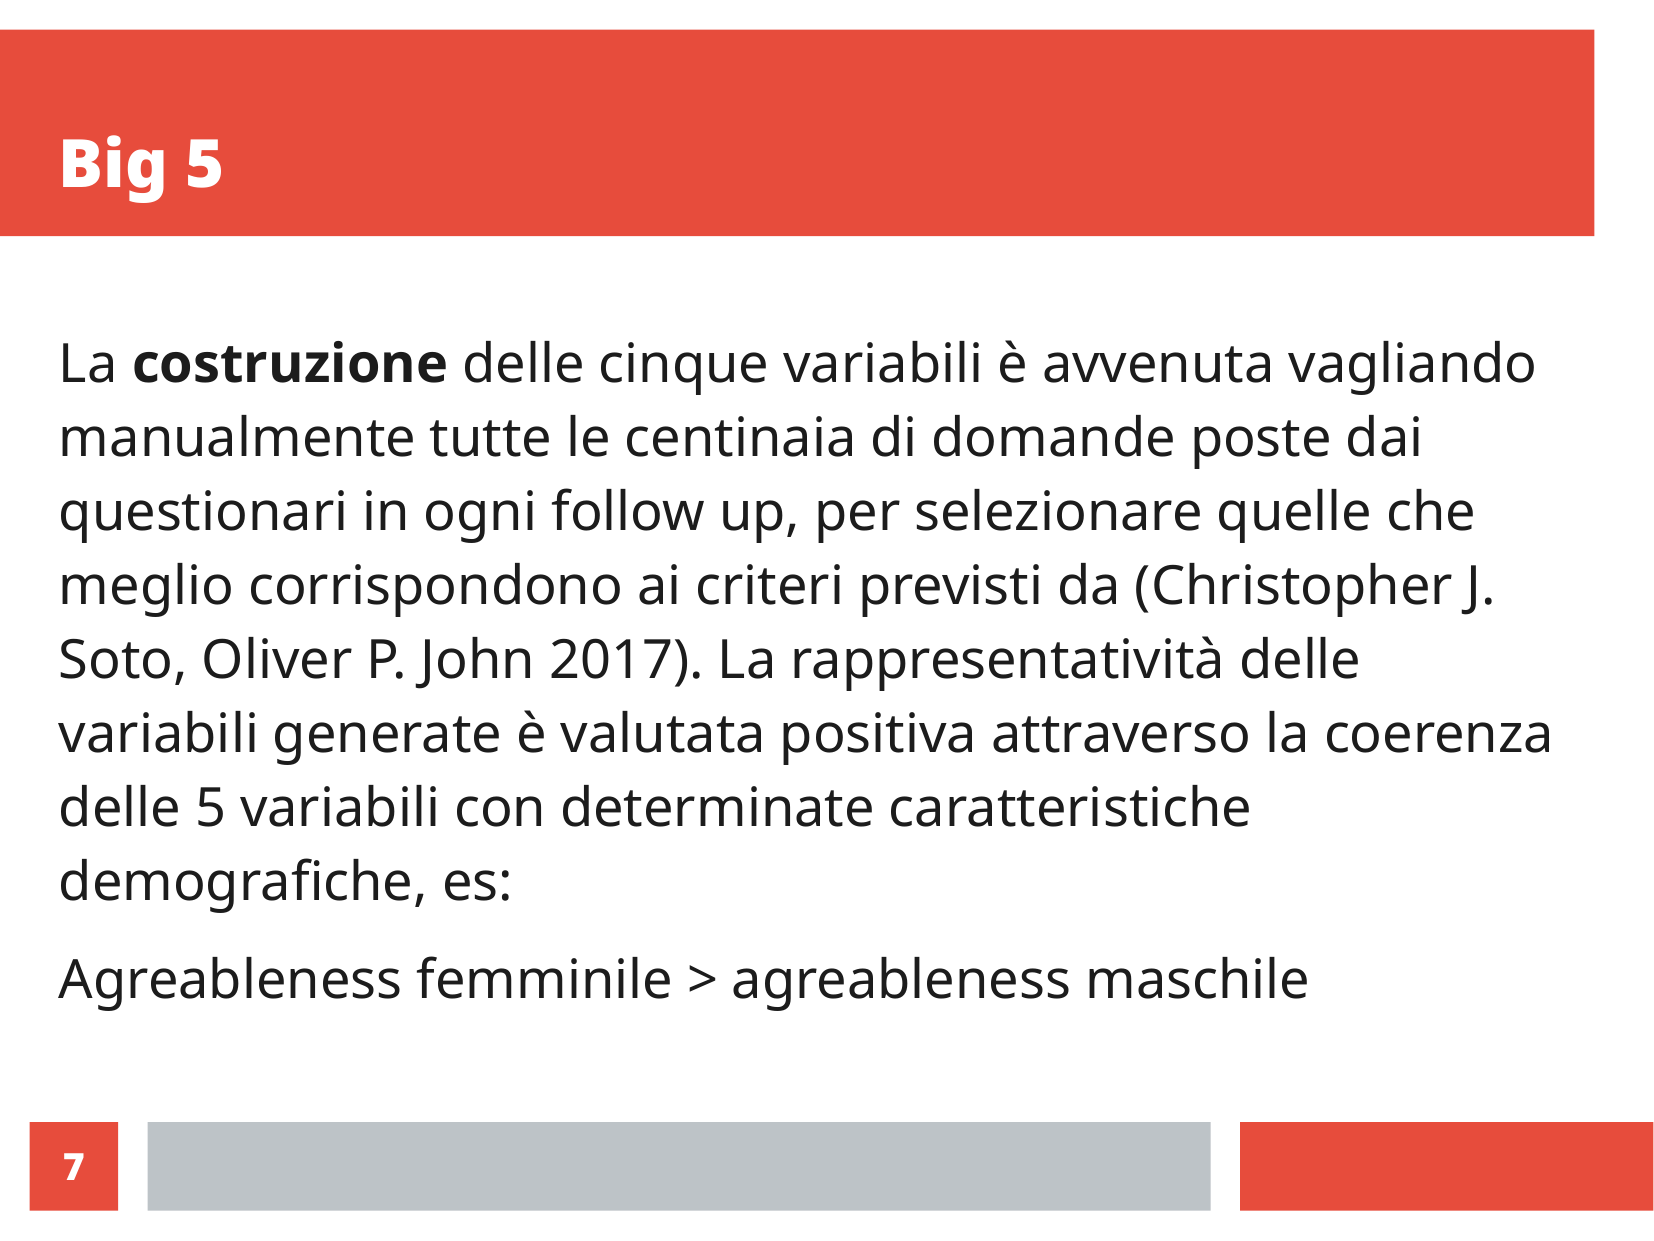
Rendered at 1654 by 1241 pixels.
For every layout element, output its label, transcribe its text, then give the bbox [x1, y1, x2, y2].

list La costruzione delle cinque variabili è avvenuta vagliando manualmente tutte le centinaia di domande poste dai questionari in ogni follow up, per selezionare quelle che meglio corrispondono ai criteri previsti da (Christopher J. Soto, Oliver P. John 2017). La rappresentatività delle variabili generate è valutata positiva attraverso la coerenza delle 5 variabili con determinate caratteristiche demografiche, es: Agreableness femminile > agreableness maschile [59, 324, 1565, 1093]
title Big 5 [59, 59, 1595, 207]
